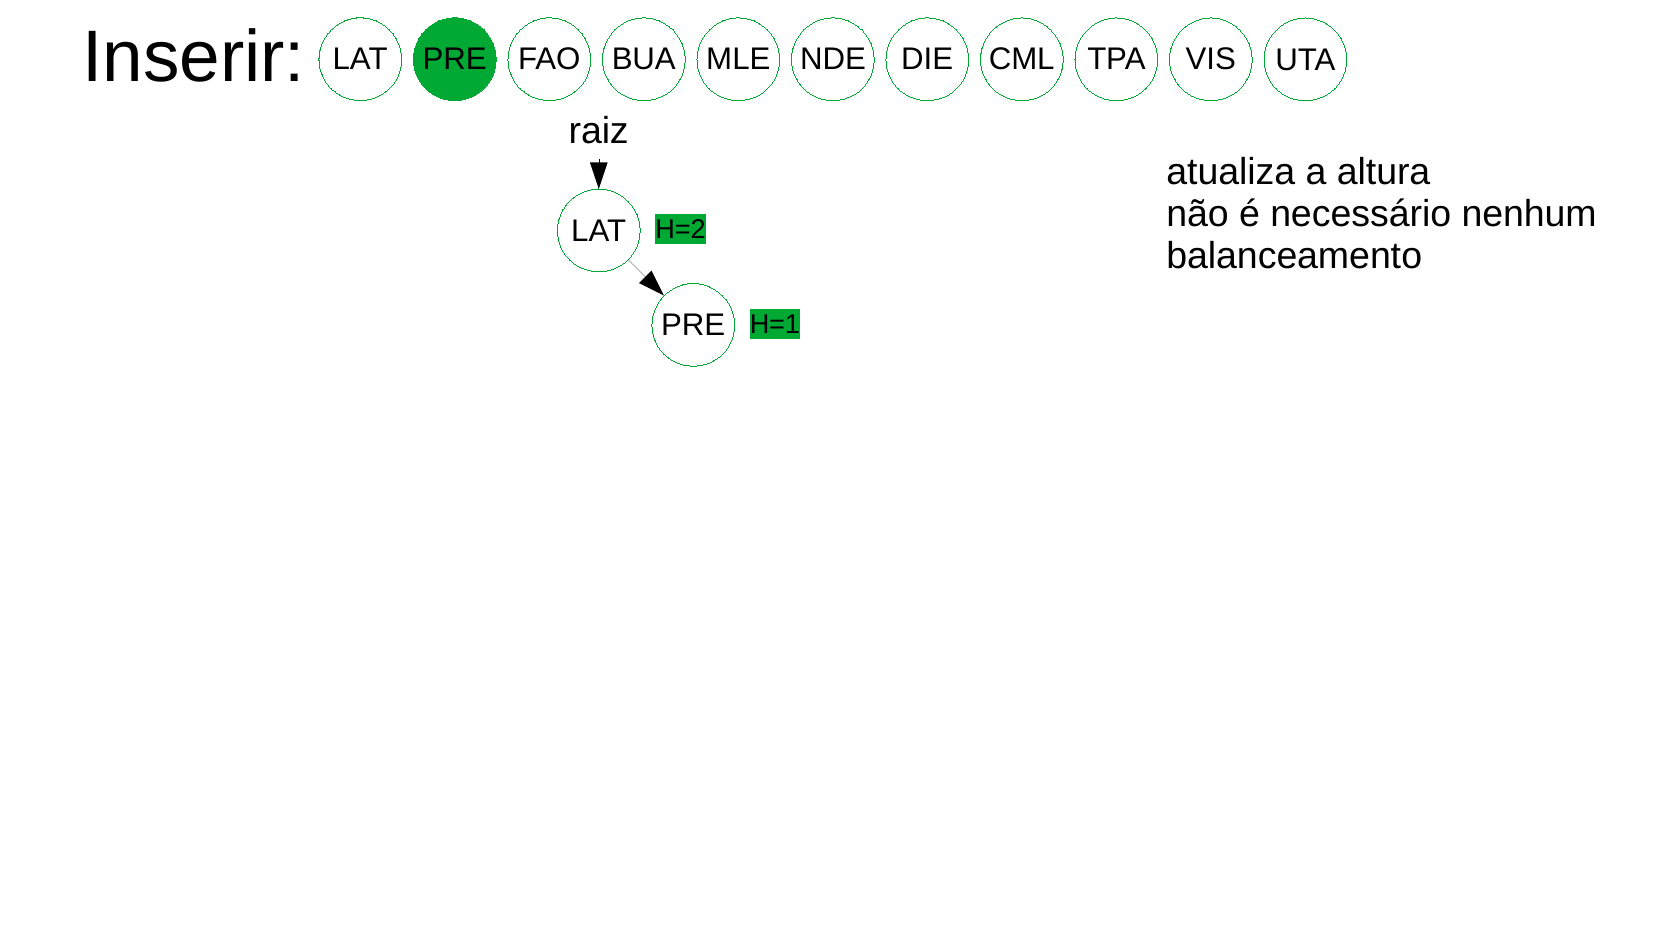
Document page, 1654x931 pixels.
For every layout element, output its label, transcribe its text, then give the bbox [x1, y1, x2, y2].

text_box NDE [791, 17, 875, 101]
text_box MLE [696, 17, 780, 101]
text_box DIE [885, 17, 969, 101]
text_box CML [980, 17, 1064, 101]
text_box H=1 [735, 301, 816, 347]
text_box atualiza a altura não é necessário nenhum balanceamento [1151, 142, 1612, 284]
text_box PRE [651, 283, 735, 367]
text_box UTA [1264, 17, 1347, 101]
text_box TPA [1074, 17, 1158, 101]
text_box BUA [602, 17, 686, 101]
text_box raiz [553, 102, 644, 160]
text_box VIS [1169, 17, 1253, 101]
title Inserir: [82, 0, 319, 134]
text_box PRE [413, 17, 497, 101]
text_box H=2 [640, 206, 721, 252]
text_box LAT [557, 189, 640, 272]
text_box FAO [507, 17, 591, 101]
text_box LAT [318, 17, 402, 101]
